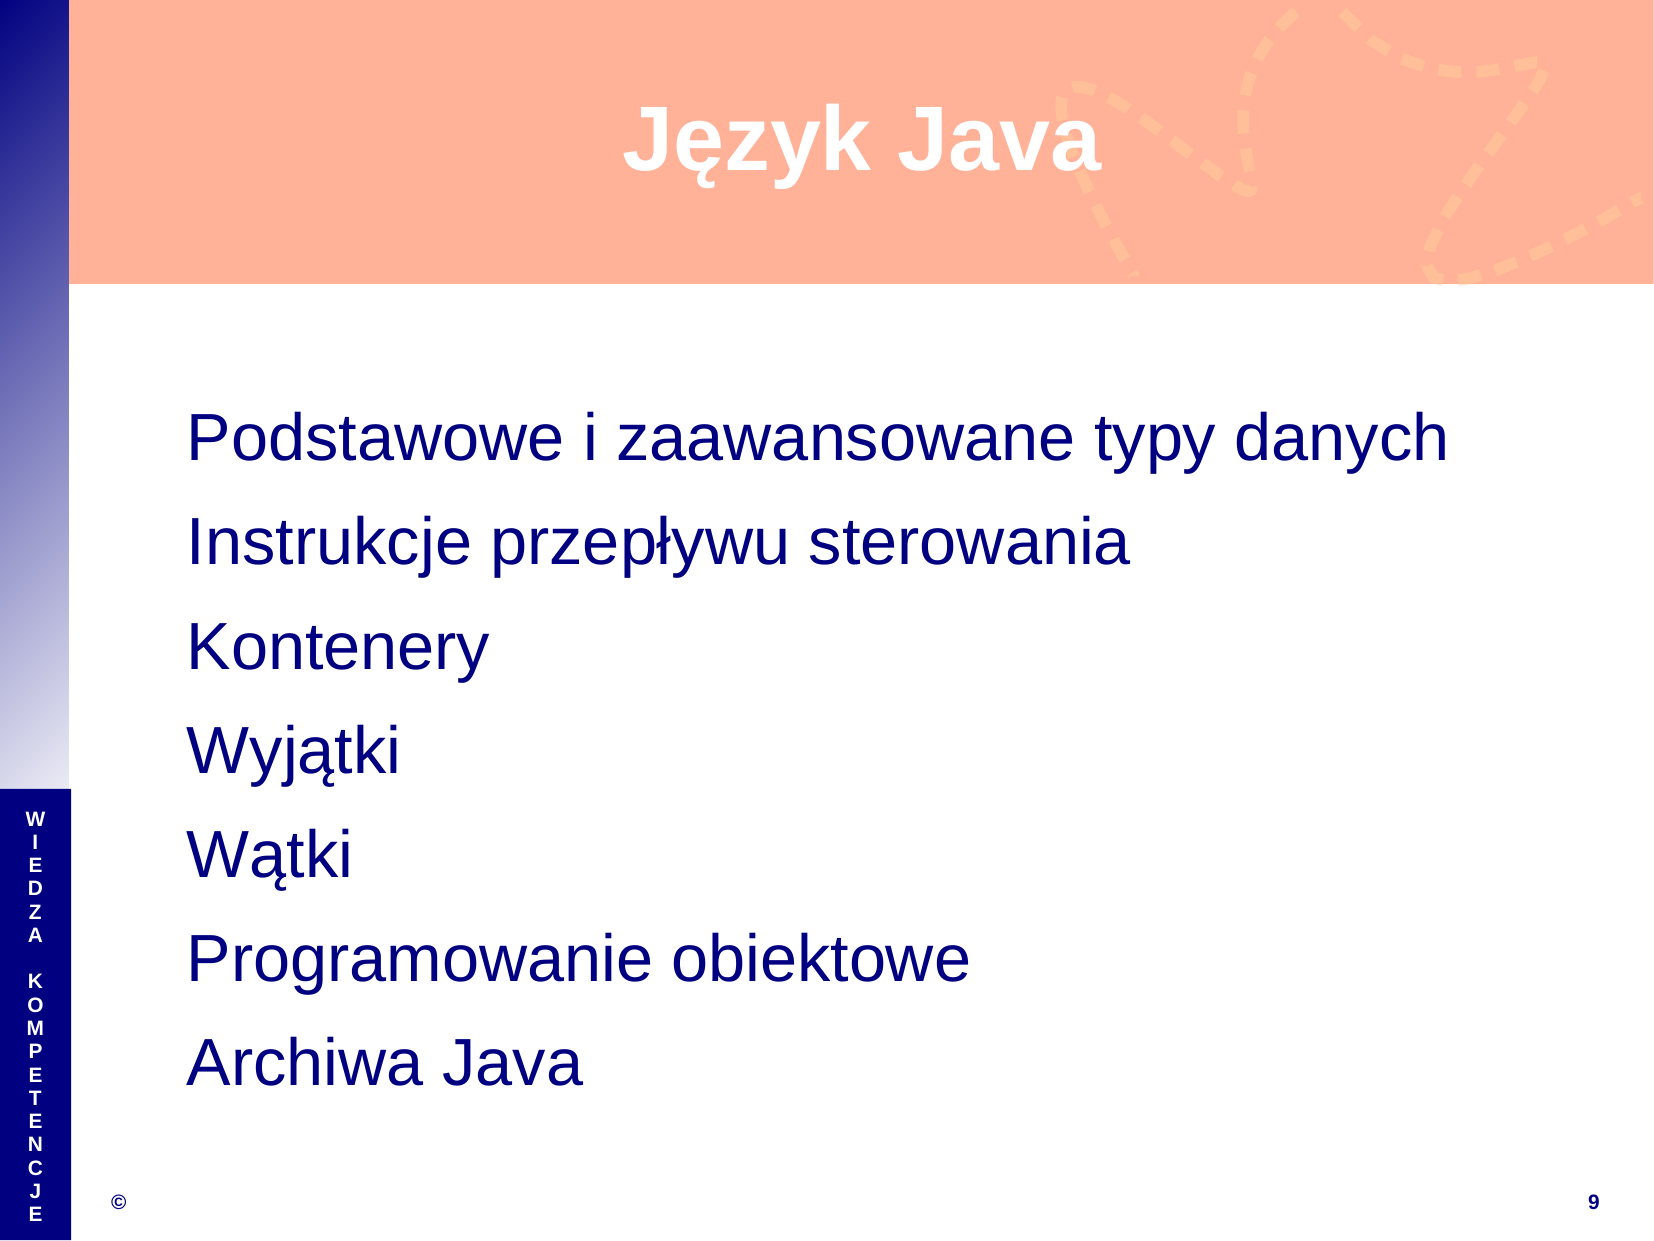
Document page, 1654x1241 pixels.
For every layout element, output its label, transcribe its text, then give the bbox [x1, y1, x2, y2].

list Podstawowe i zaawansowane typy danych Instrukcje przepływu sterowania Kontenery Wyjątki Wątki Programowanie obiektowe Archiwa Java [195, 400, 1531, 1101]
text_box W I E D Z A K O M P E T E N C J E [0, 788, 71, 1241]
title Język Java [70, 34, 1654, 242]
